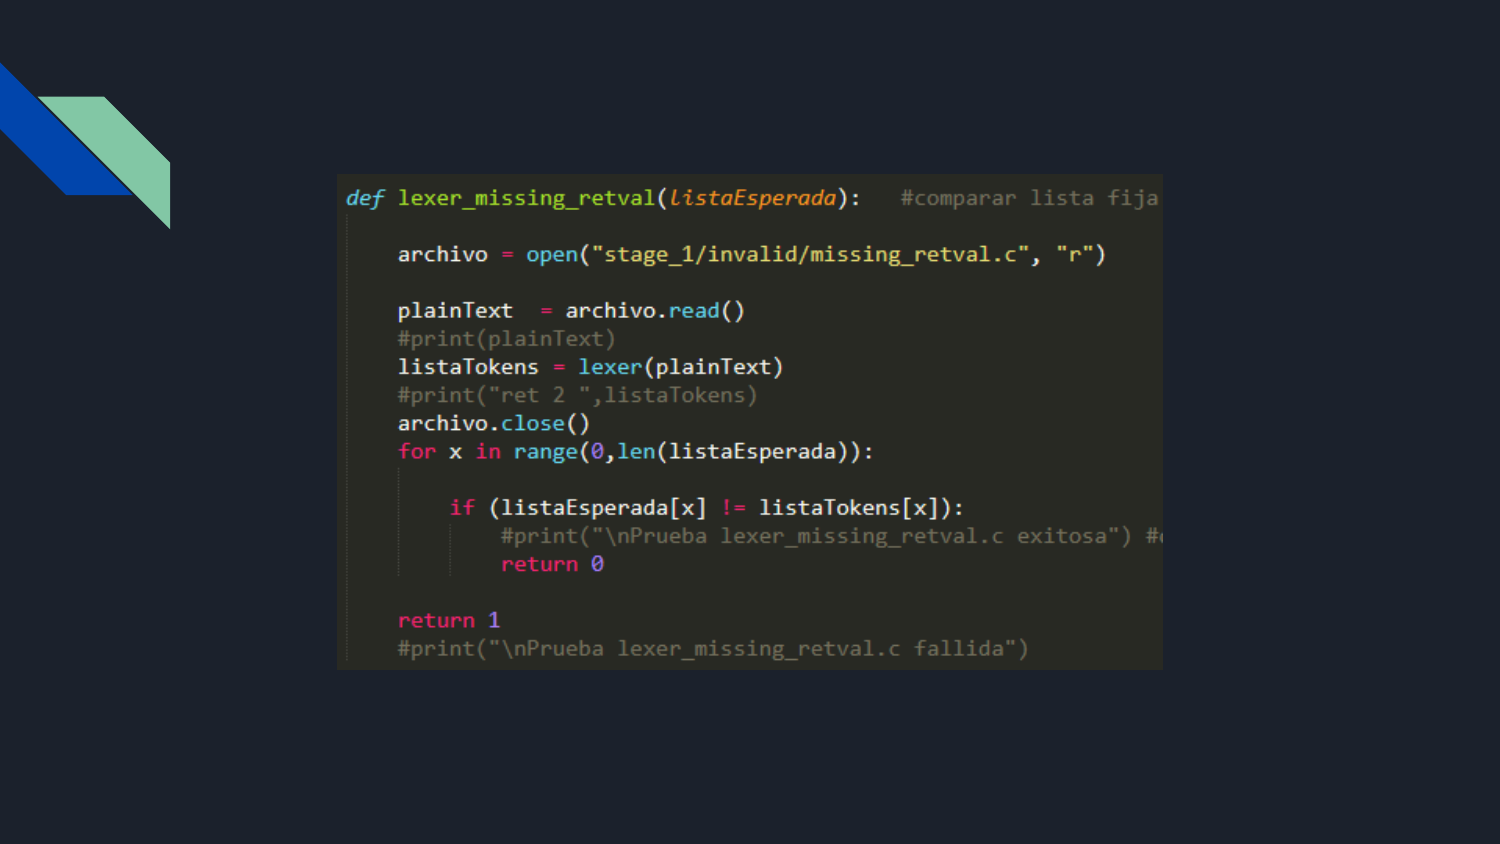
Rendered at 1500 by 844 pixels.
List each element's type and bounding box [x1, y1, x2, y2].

picture [337, 174, 1163, 670]
